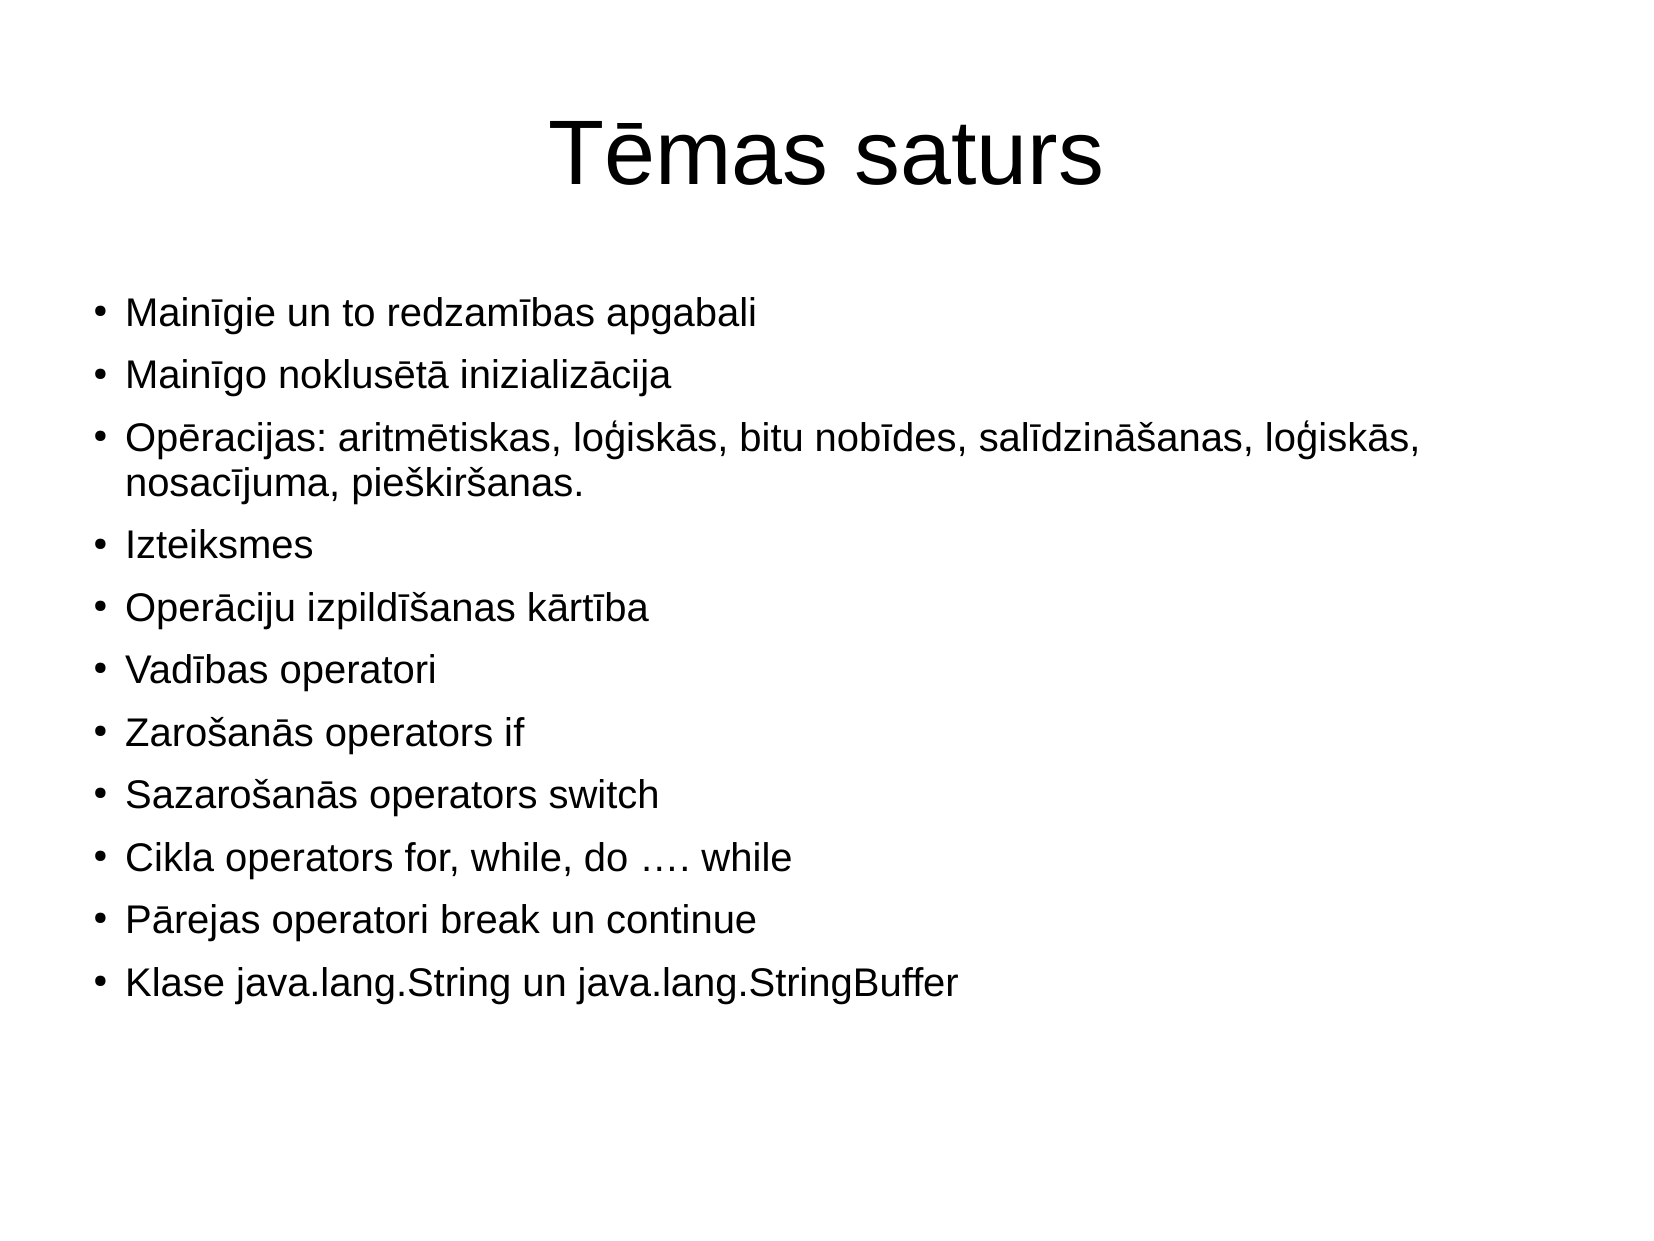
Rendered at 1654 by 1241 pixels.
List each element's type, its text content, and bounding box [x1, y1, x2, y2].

title Tēmas saturs [82, 49, 1571, 257]
list Mainīgie un to redzamības apgabali Mainīgo noklusētā inizializācija Opēracijas: aritmētiskas, loģiskās, bitu nobīdes, salīdzināšanas, loģiskās, nosacījuma, pieškiršanas. Izteiksmes Operāciju izpildīšanas kārtība Vadības operatori Zarošanās operators if Sazarošanās operators switch Cikla operators for, while, do …. while Pārejas operatori break un continue Klase java.lang.String un java.lang.StringBuffer [82, 290, 1538, 1010]
